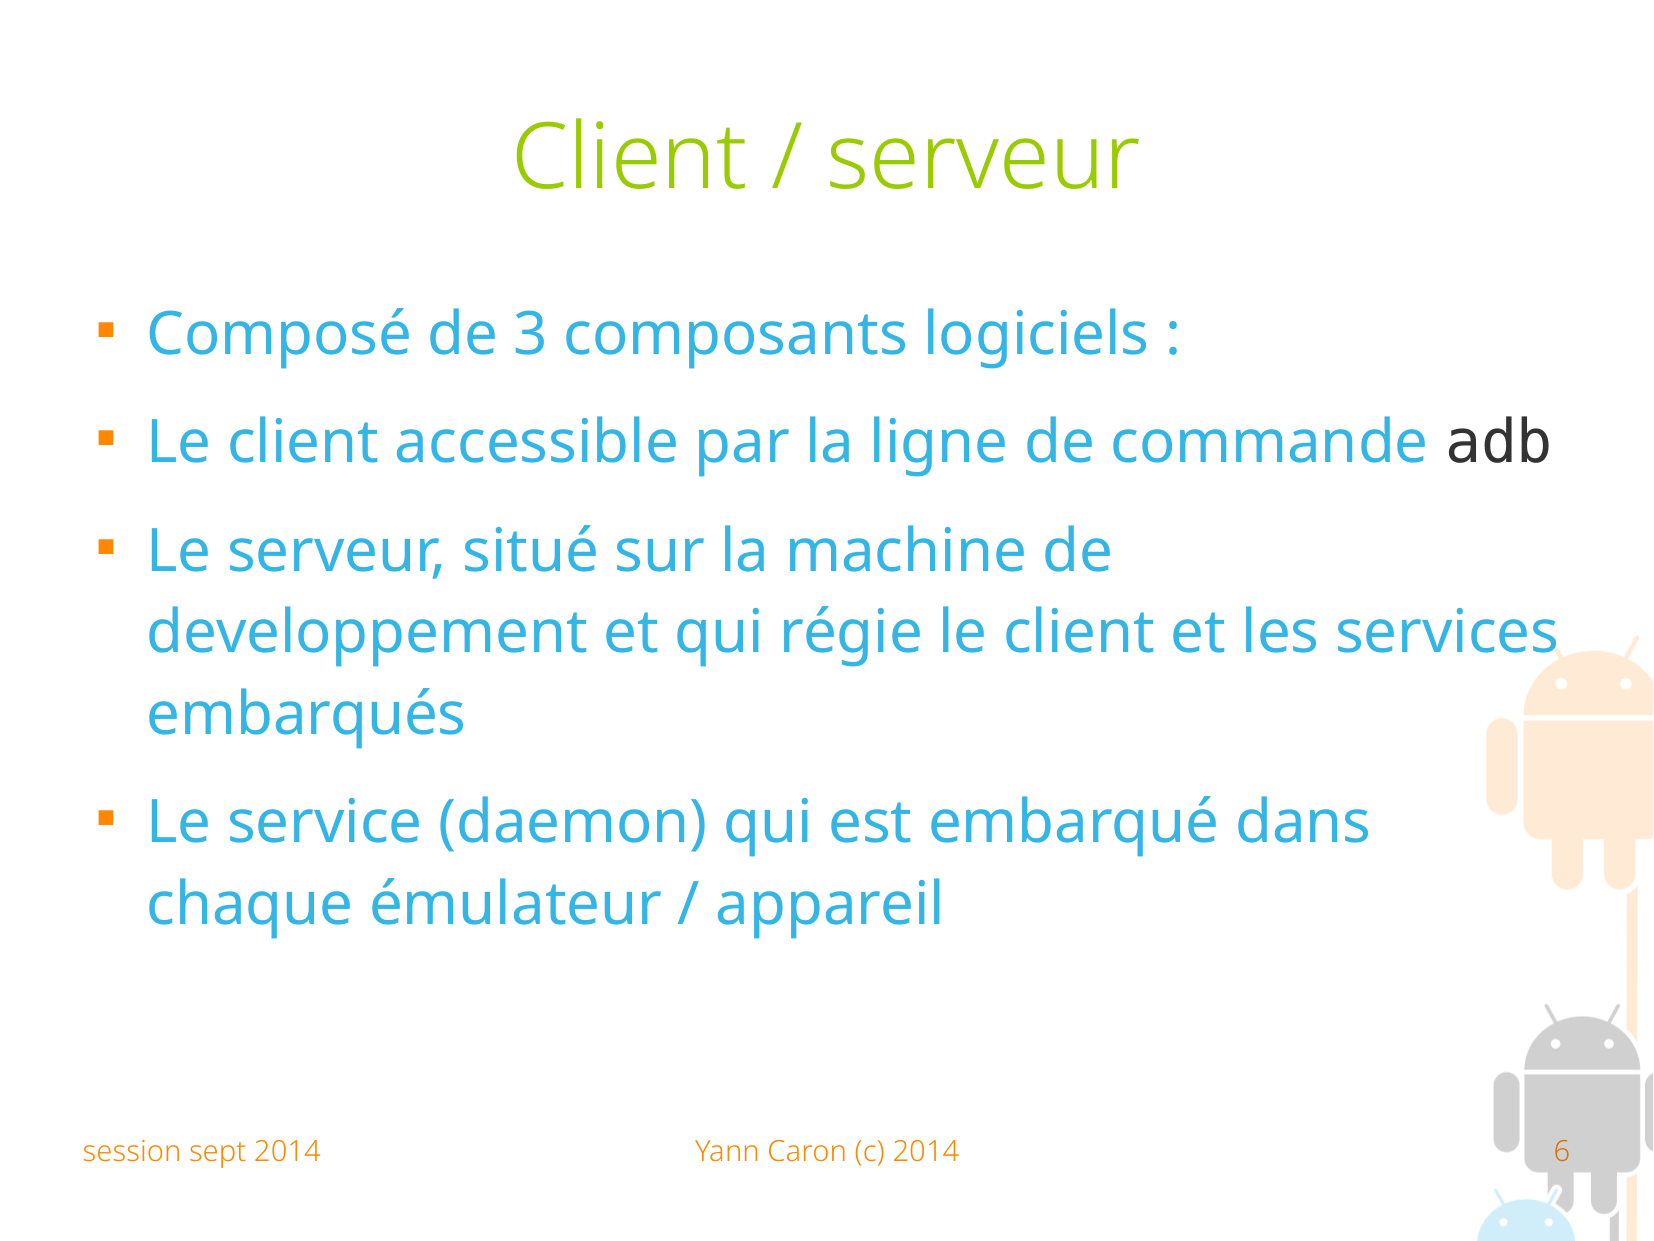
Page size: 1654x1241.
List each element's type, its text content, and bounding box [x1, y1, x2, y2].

picture [240, 423, 1654, 1241]
list Composé de 3 composants logiciels : Le client accessible par la ligne de commande adb Le serveur, situé sur la machine de developpement et qui régie le client et les services embarqués Le service (daemon) qui est embarqué dans chaque émulateur / appareil [82, 290, 1571, 1010]
title Client / serveur [82, 49, 1571, 257]
